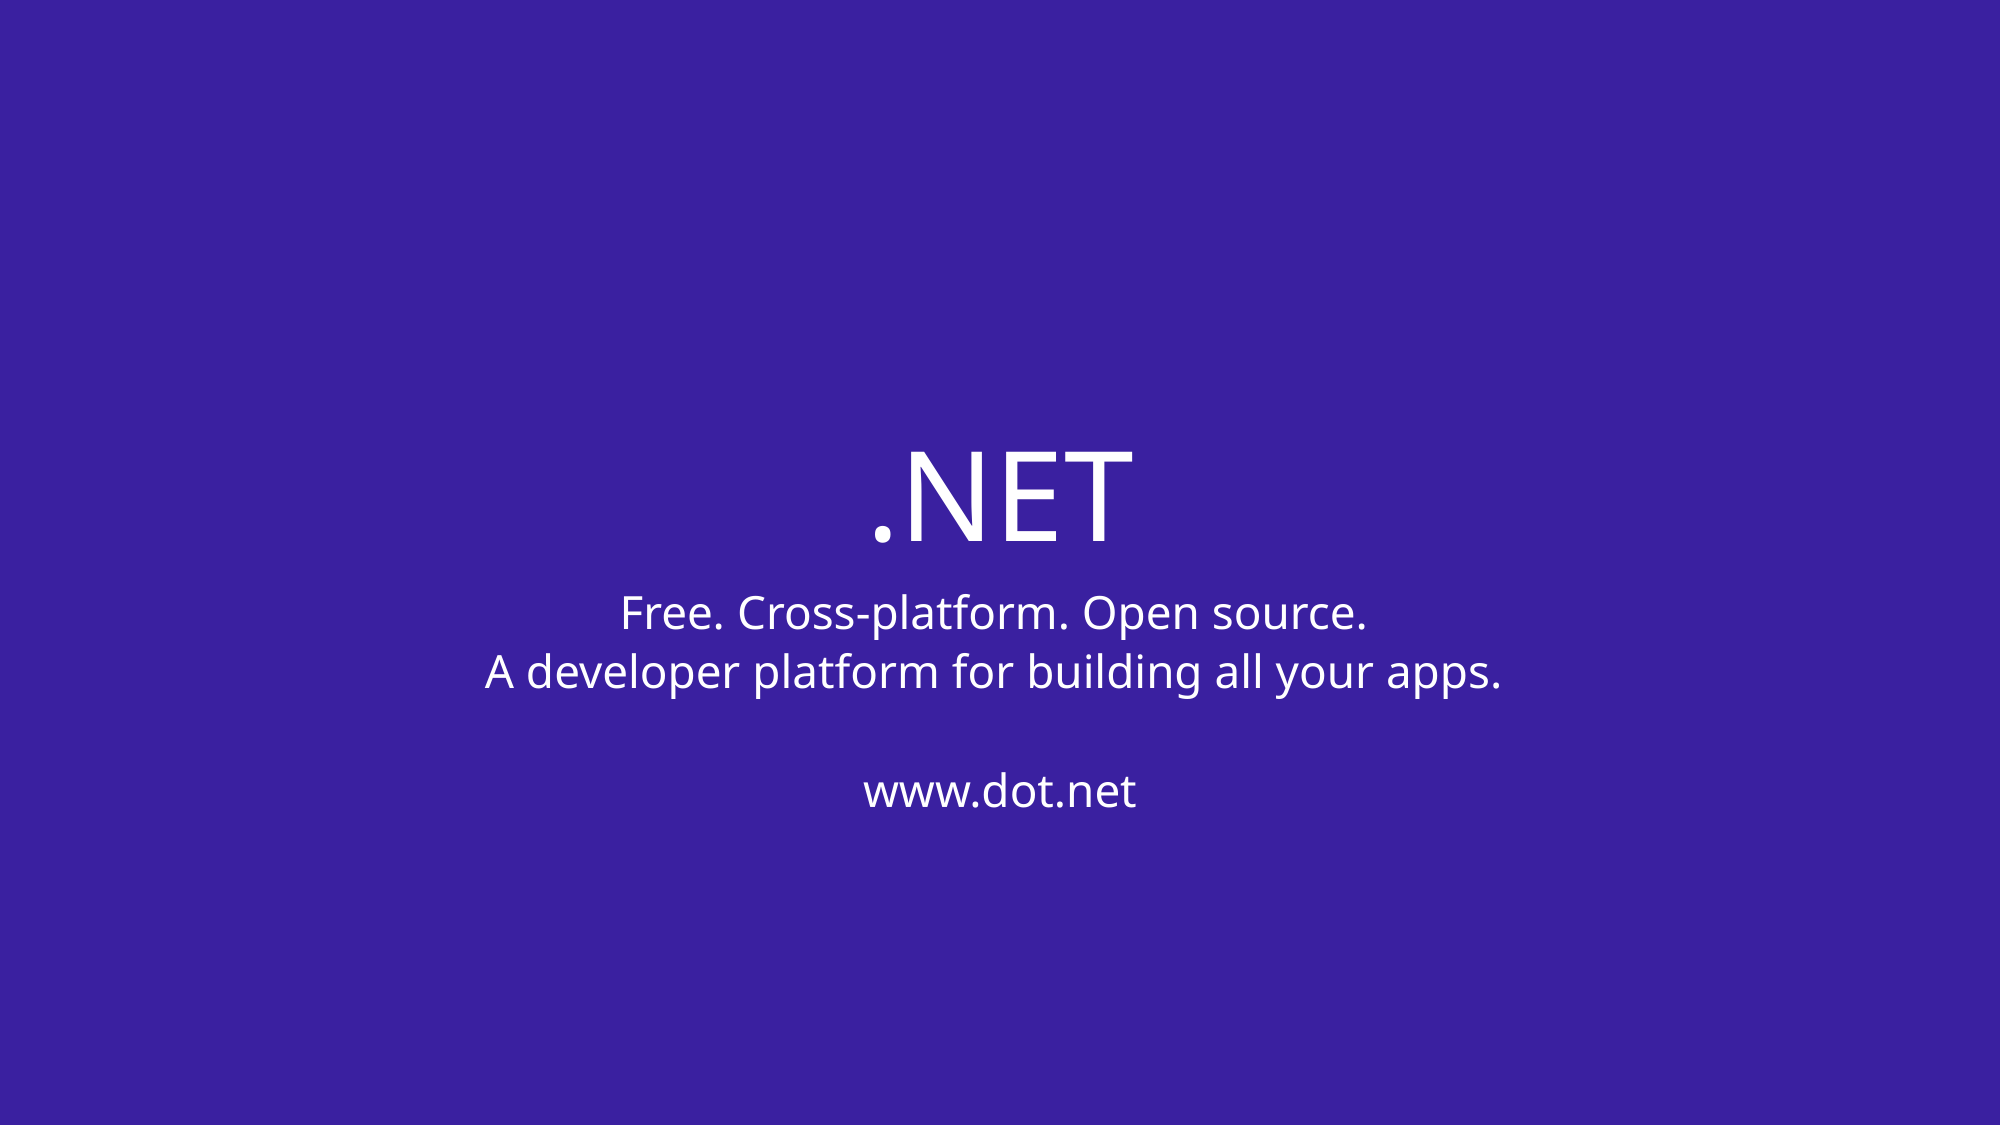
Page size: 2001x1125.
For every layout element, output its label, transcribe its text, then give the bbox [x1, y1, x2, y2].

title .NET [249, 184, 1750, 576]
subtitle Free. Cross-platform. Open source. A developer platform for building all your apps. www.dot.net [249, 590, 1750, 863]
